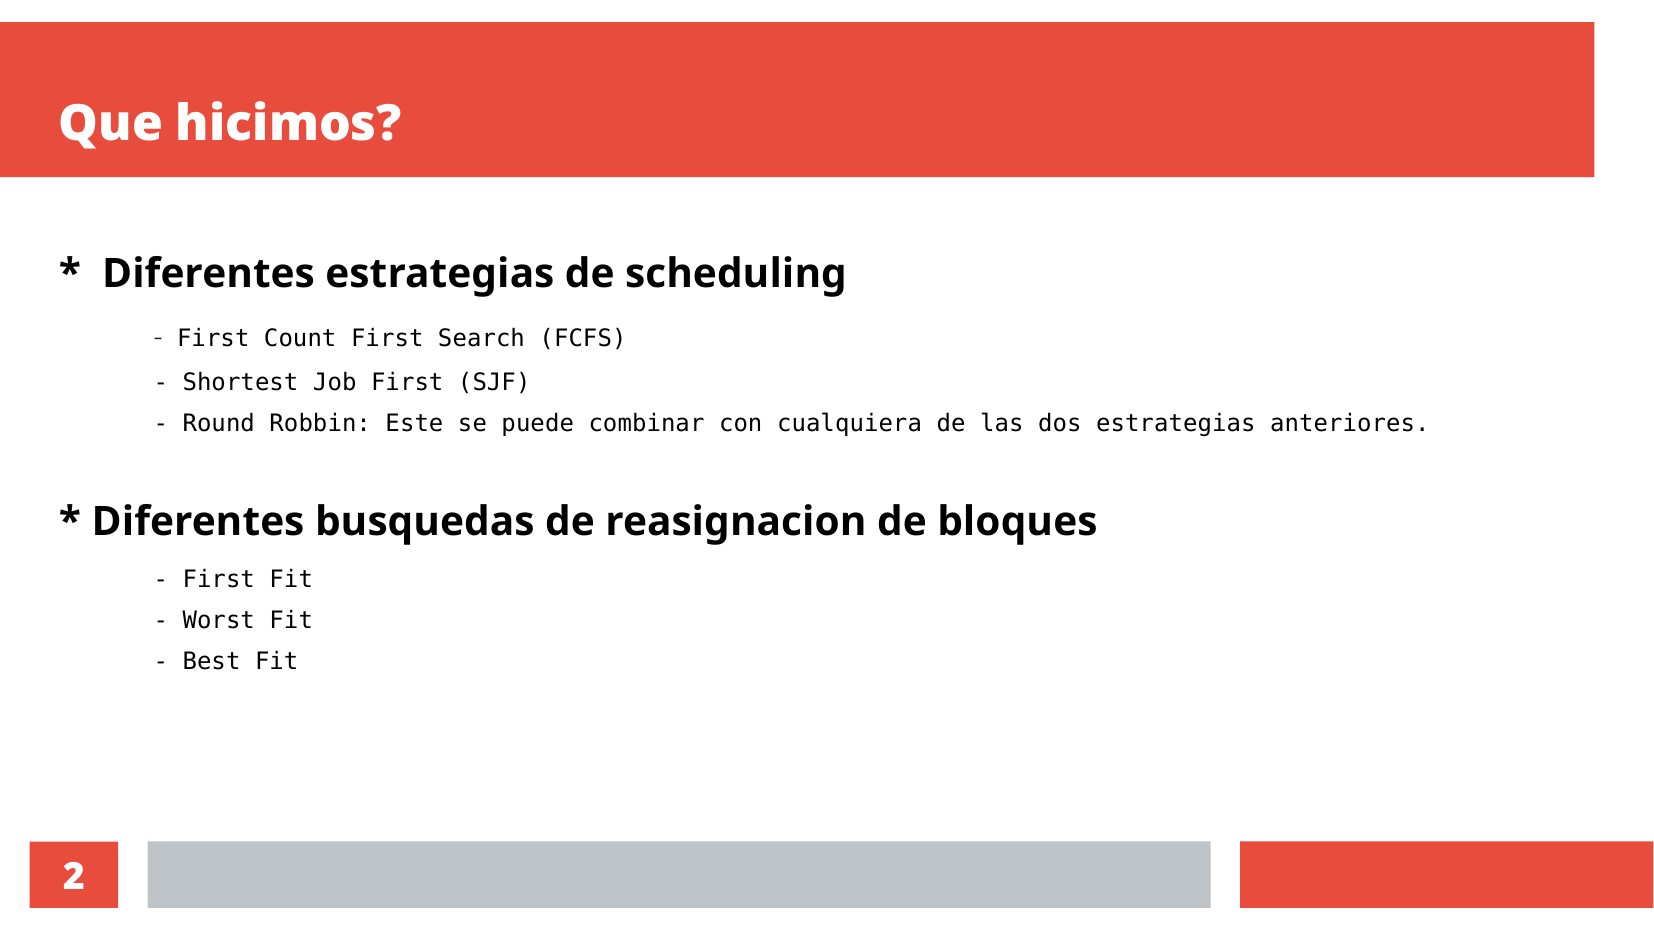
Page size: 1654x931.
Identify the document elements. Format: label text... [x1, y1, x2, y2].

title Que hicimos? [59, 44, 1595, 156]
list * Diferentes estrategias de scheduling - First Count First Search (FCFS) - Shortest Job First (SJF) - Round Robbin: Este se puede combinar con cualquiera de las dos estrategias anteriores. * Diferentes busquedas de reasignacion de bloques - First Fit - Worst Fit - Best Fit [59, 243, 1565, 820]
